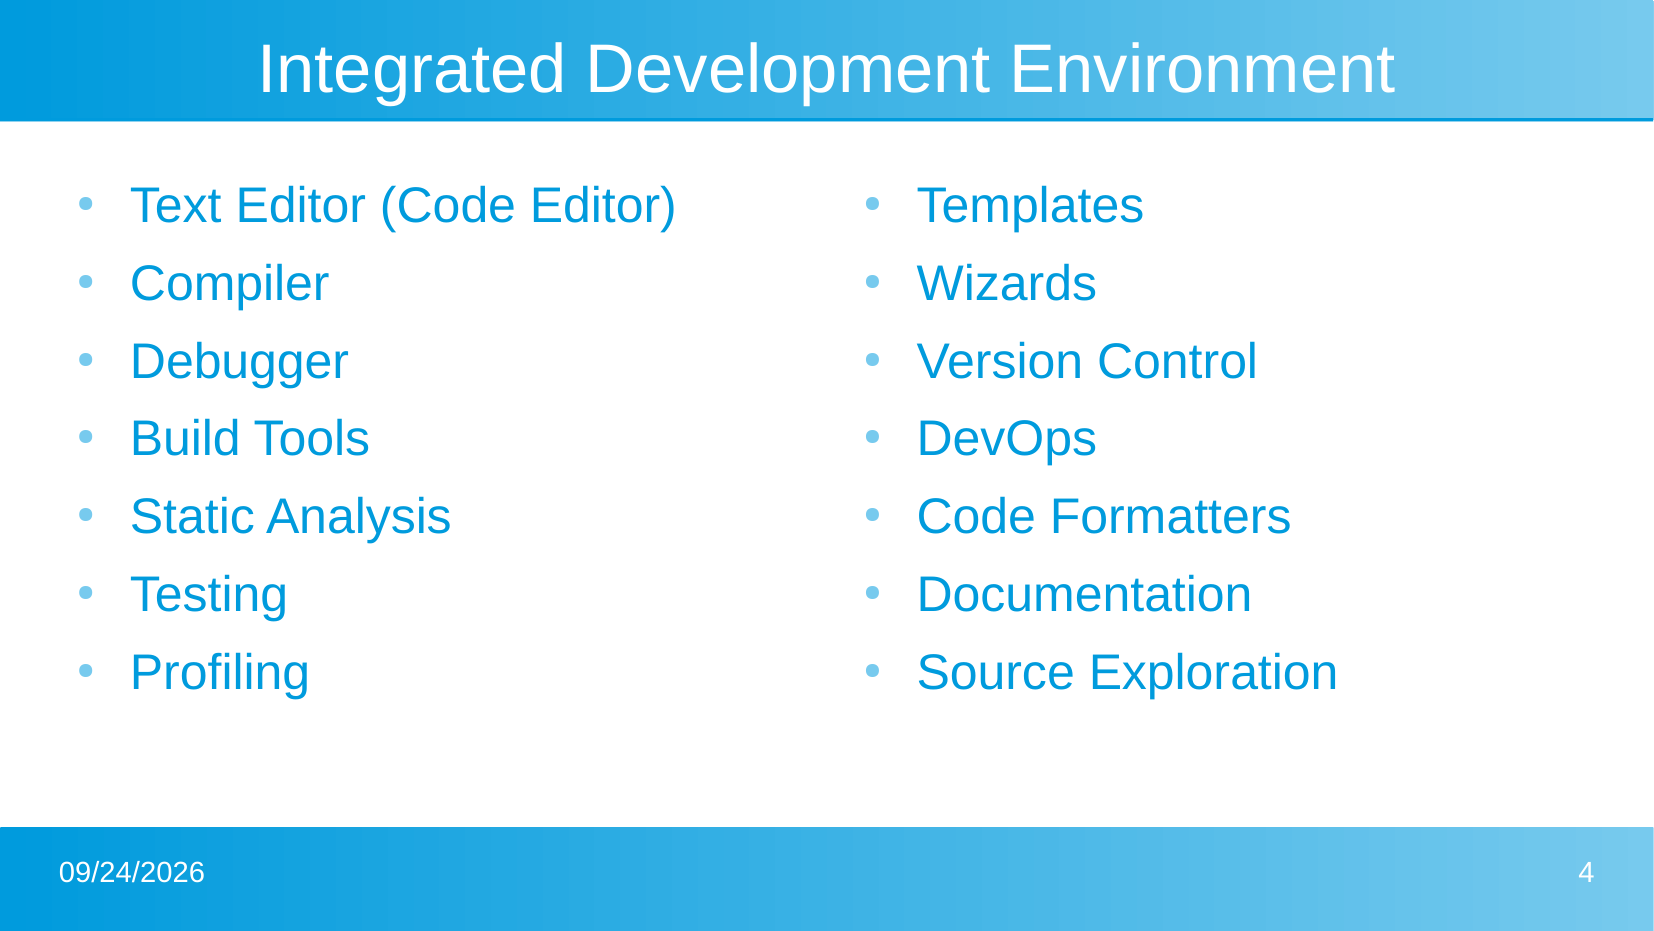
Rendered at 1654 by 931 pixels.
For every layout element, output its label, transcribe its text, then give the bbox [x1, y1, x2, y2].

title Integrated Development Environment [59, 29, 1595, 108]
list Text Editor (Code Editor) Compiler Debugger Build Tools Static Analysis Testing Profiling [59, 177, 809, 768]
list Templates Wizards Version Control DevOps Code Formatters Documentation Source Exploration [845, 177, 1596, 768]
